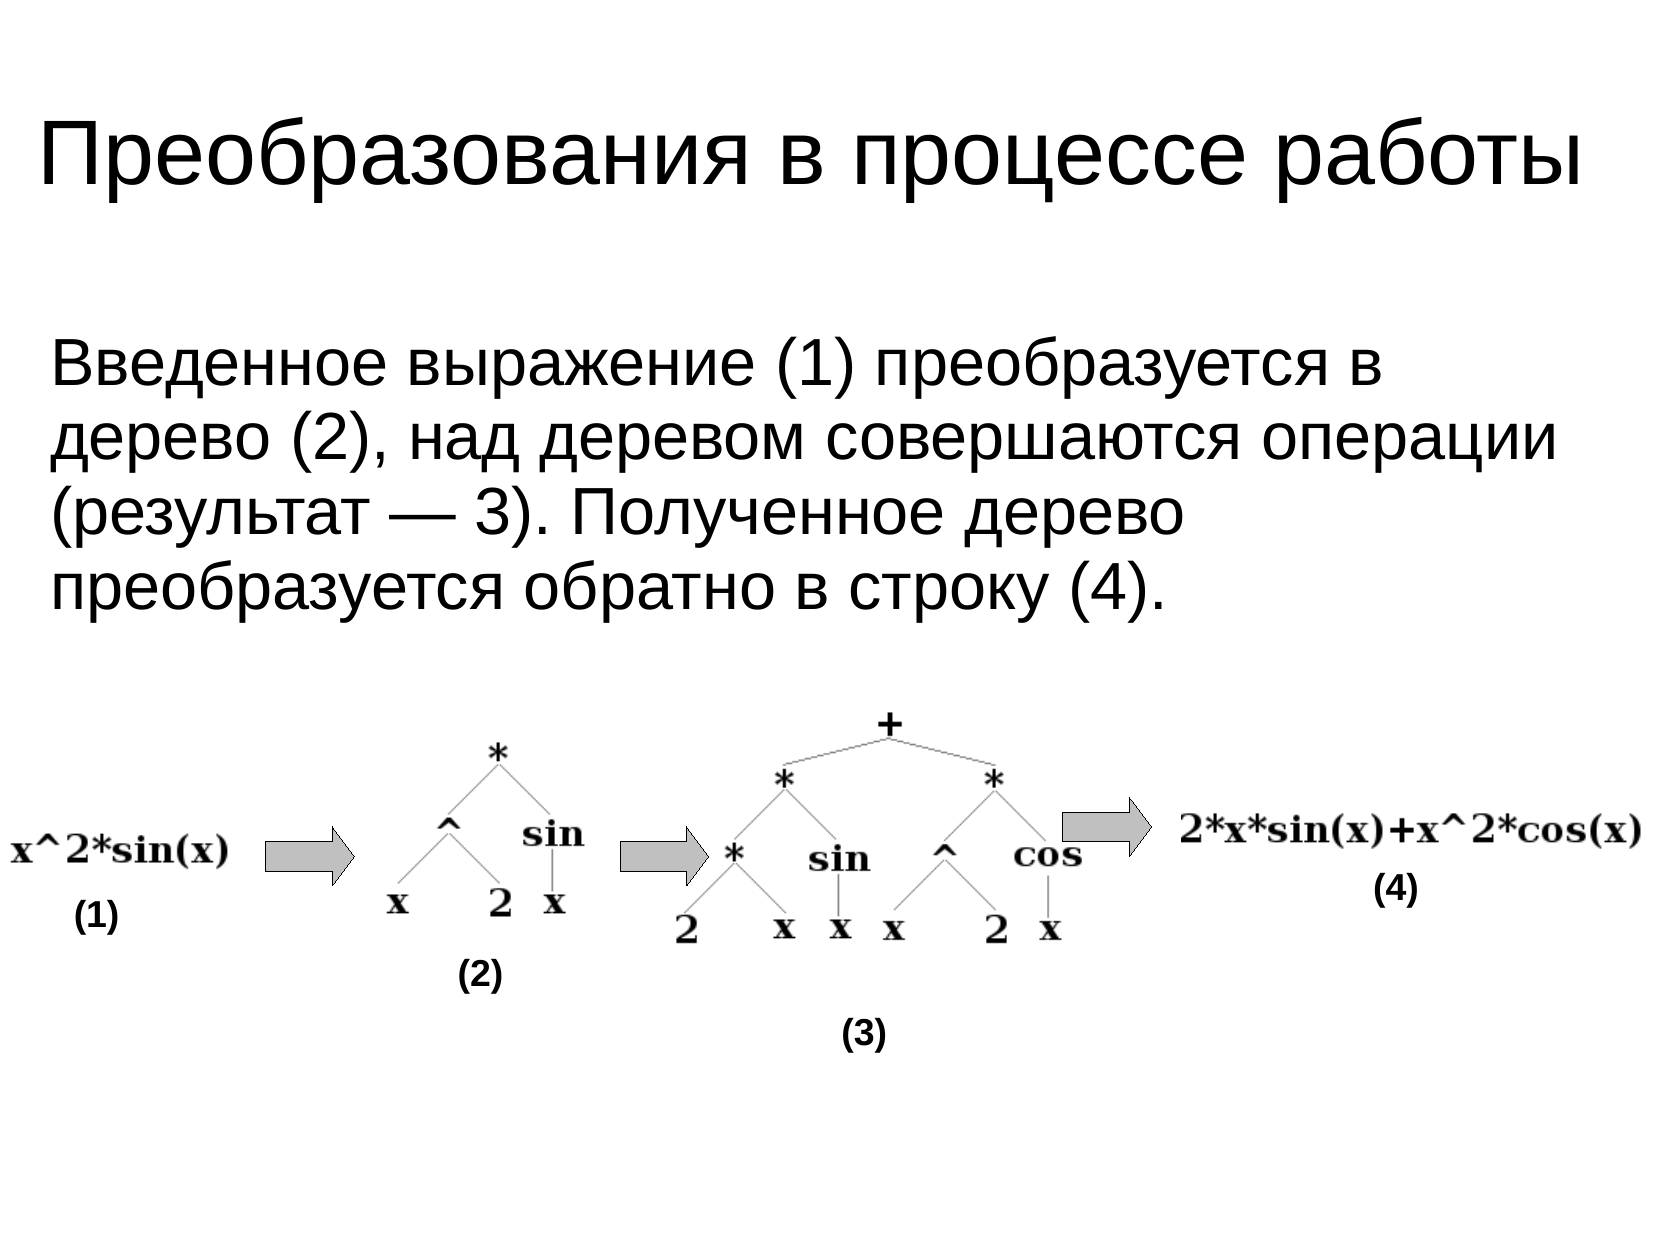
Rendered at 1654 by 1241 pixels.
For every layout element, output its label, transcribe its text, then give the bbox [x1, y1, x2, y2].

text_box (4) [1358, 858, 1506, 916]
text_box [265, 826, 355, 886]
title Преобразования в процессе работы [0, 56, 1625, 250]
picture [384, 738, 591, 923]
text_box [1062, 797, 1152, 857]
text_box (3) [826, 1003, 1034, 1061]
picture [672, 708, 1093, 948]
picture [8, 826, 237, 874]
text_box Введенное выражение (1) преобразуется в дерево (2), над деревом совершаются операции (результат — 3). Полученное дерево преобразуется обратно в строку (4). [50, 324, 1595, 624]
text_box (1) [59, 885, 178, 985]
picture [1181, 804, 1647, 857]
text_box [620, 826, 709, 886]
text_box (2) [442, 944, 562, 1044]
